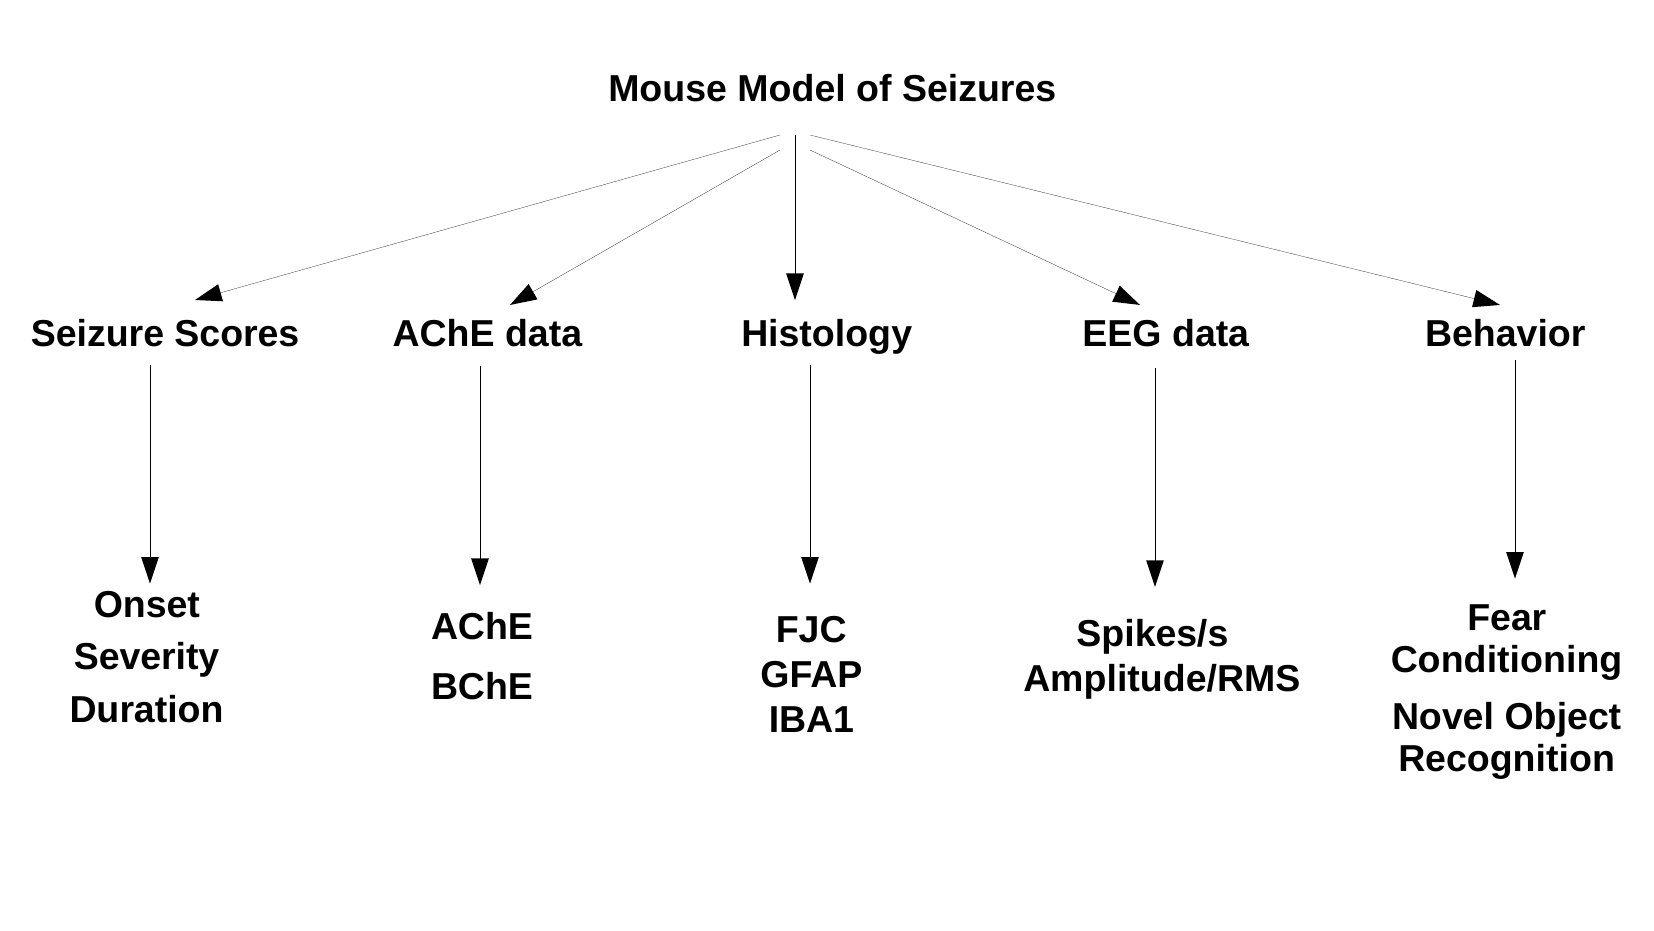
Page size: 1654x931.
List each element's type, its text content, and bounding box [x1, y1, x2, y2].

text_box EEG data [1017, 304, 1315, 365]
text_box Amplitude/RMS [1005, 649, 1319, 749]
text_box GFAP [664, 646, 959, 691]
text_box Duration [0, 681, 294, 742]
text_box Onset [0, 576, 294, 628]
text_box Behavior [1357, 304, 1654, 365]
text_box Mouse Model of Seizures [585, 60, 1081, 121]
text_box Novel Object Recognition [1359, 688, 1654, 788]
text_box Seizure Scores [0, 304, 331, 404]
text_box FJC [664, 601, 959, 646]
text_box Histology [678, 304, 975, 365]
text_box Severity [0, 628, 294, 681]
text_box IBA1 [664, 691, 959, 752]
text_box AChE [335, 598, 629, 658]
text_box Fear Conditioning [1359, 589, 1654, 688]
text_box AChE data [339, 304, 636, 365]
text_box BChE [335, 658, 629, 719]
text_box Spikes/s [1005, 604, 1300, 665]
